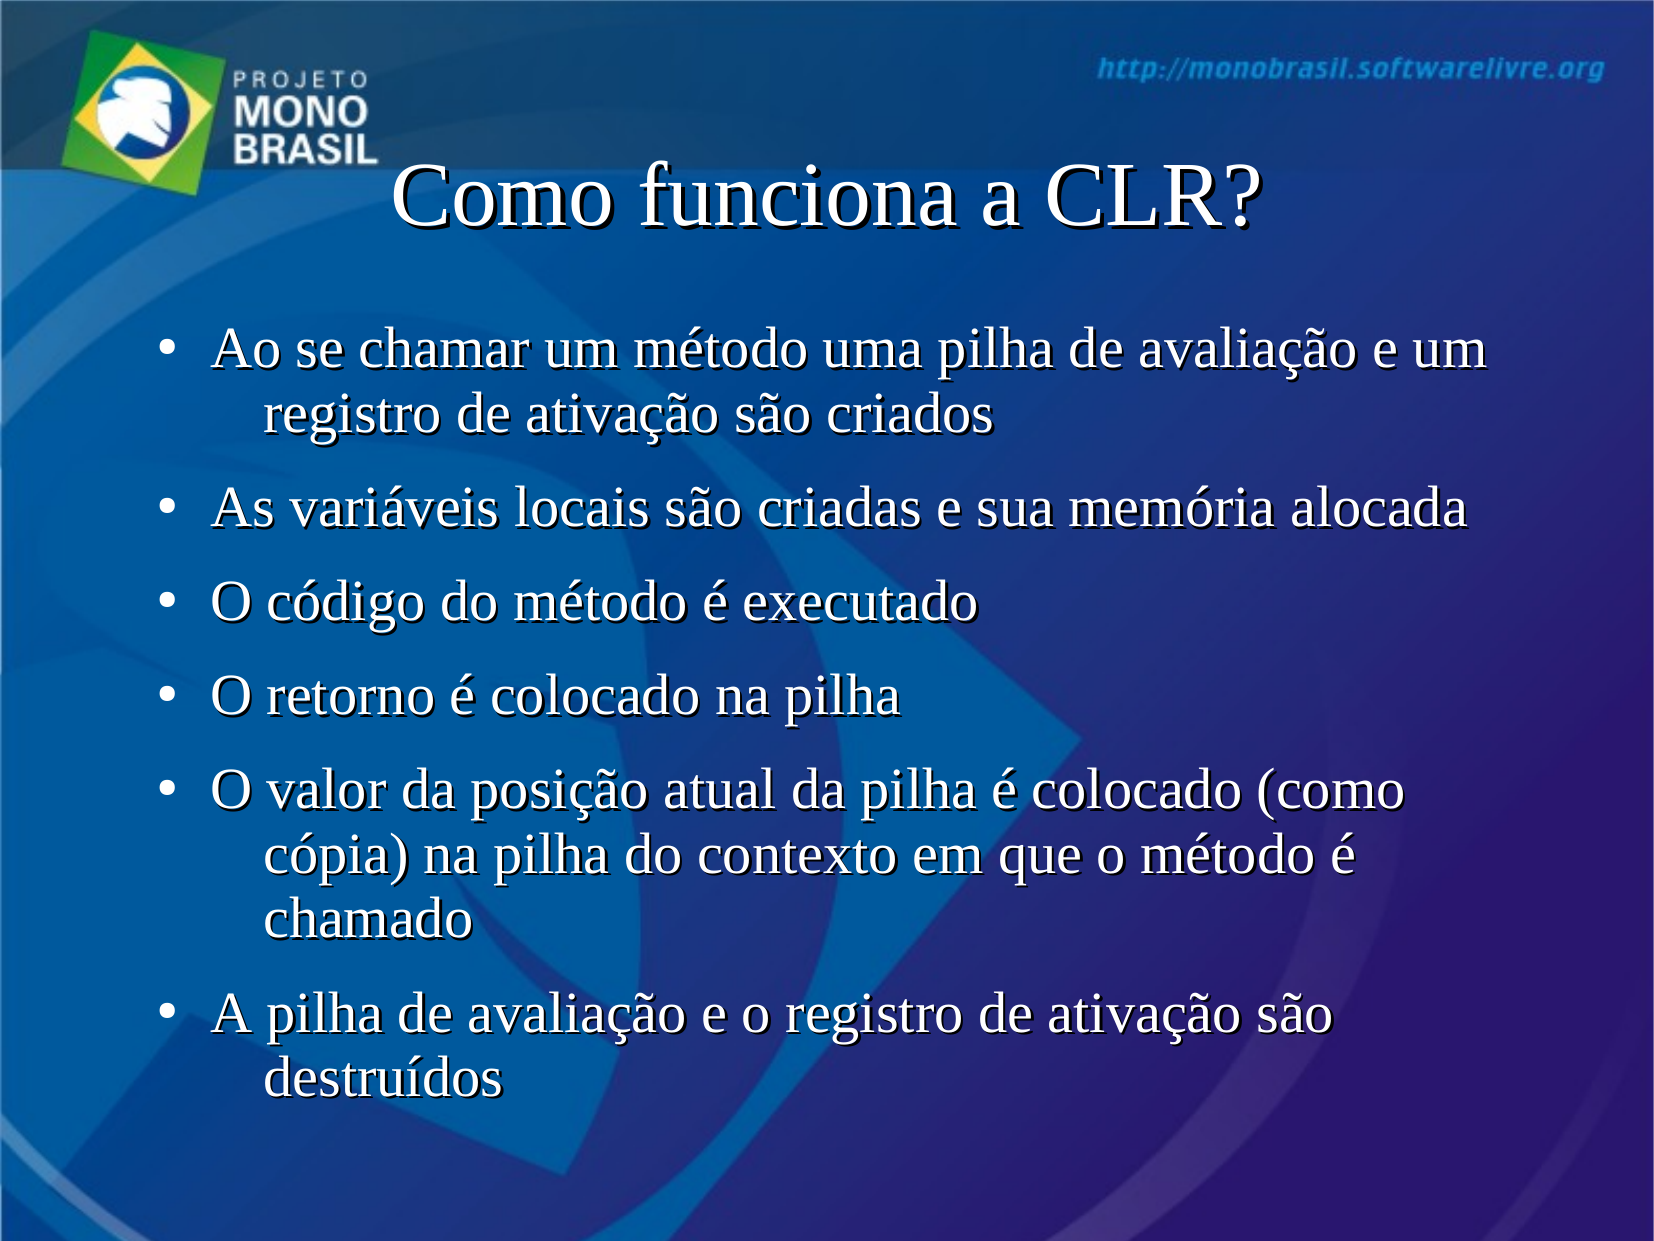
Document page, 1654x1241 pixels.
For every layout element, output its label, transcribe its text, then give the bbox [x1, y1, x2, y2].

list Ao se chamar um método uma pilha de avaliação e um registro de ativação são criados As variáveis locais são criadas e sua memória alocada O código do método é executado O retorno é colocado na pilha O valor da posição atual da pilha é colocado (como cópia) na pilha do contexto em que o método é chamado A pilha de avaliação e o registro de ativação são destruídos [121, 315, 1534, 1214]
picture [0, 0, 1654, 1241]
title Como funciona a CLR? [121, 91, 1534, 299]
